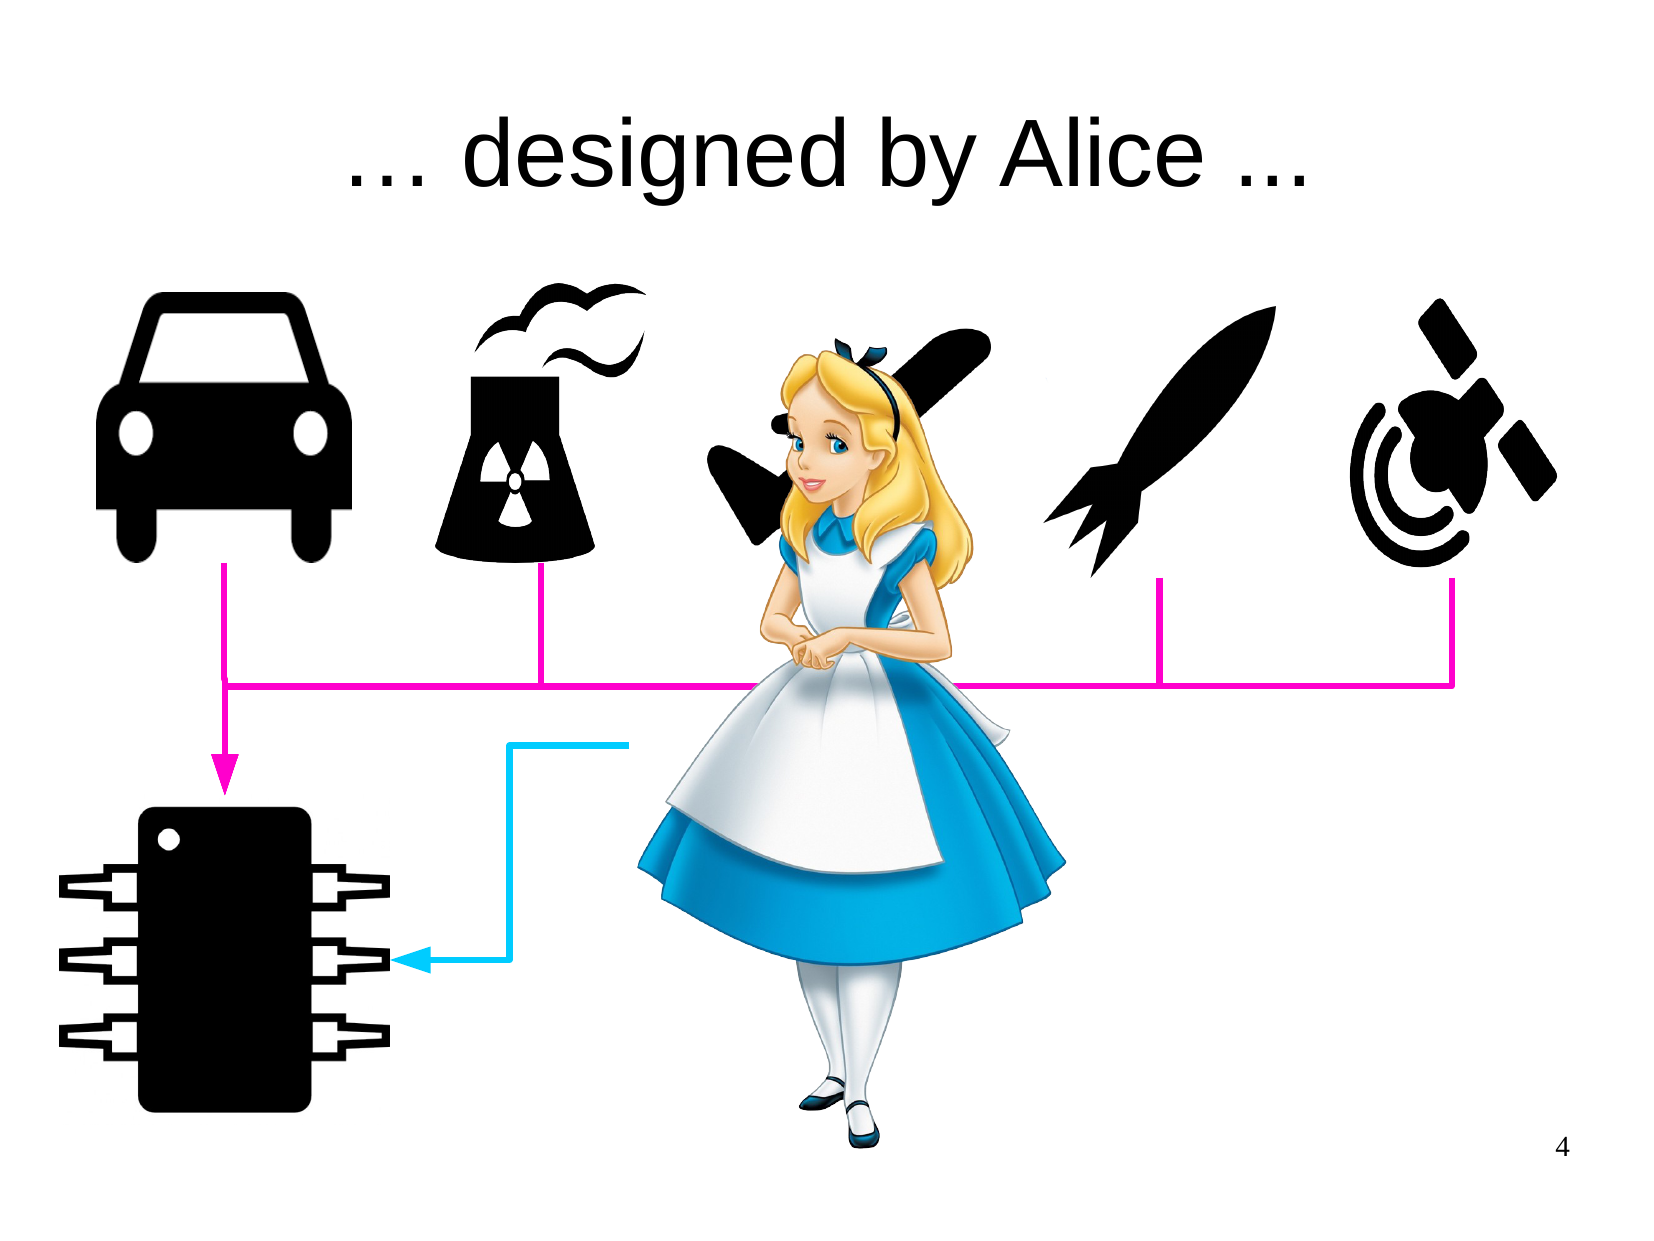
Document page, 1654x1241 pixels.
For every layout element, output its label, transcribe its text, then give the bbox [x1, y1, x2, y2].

picture [59, 794, 391, 1126]
picture [96, 292, 352, 563]
picture [435, 251, 1276, 1157]
picture [1343, 293, 1561, 578]
title … designed by Alice ... [82, 49, 1571, 257]
